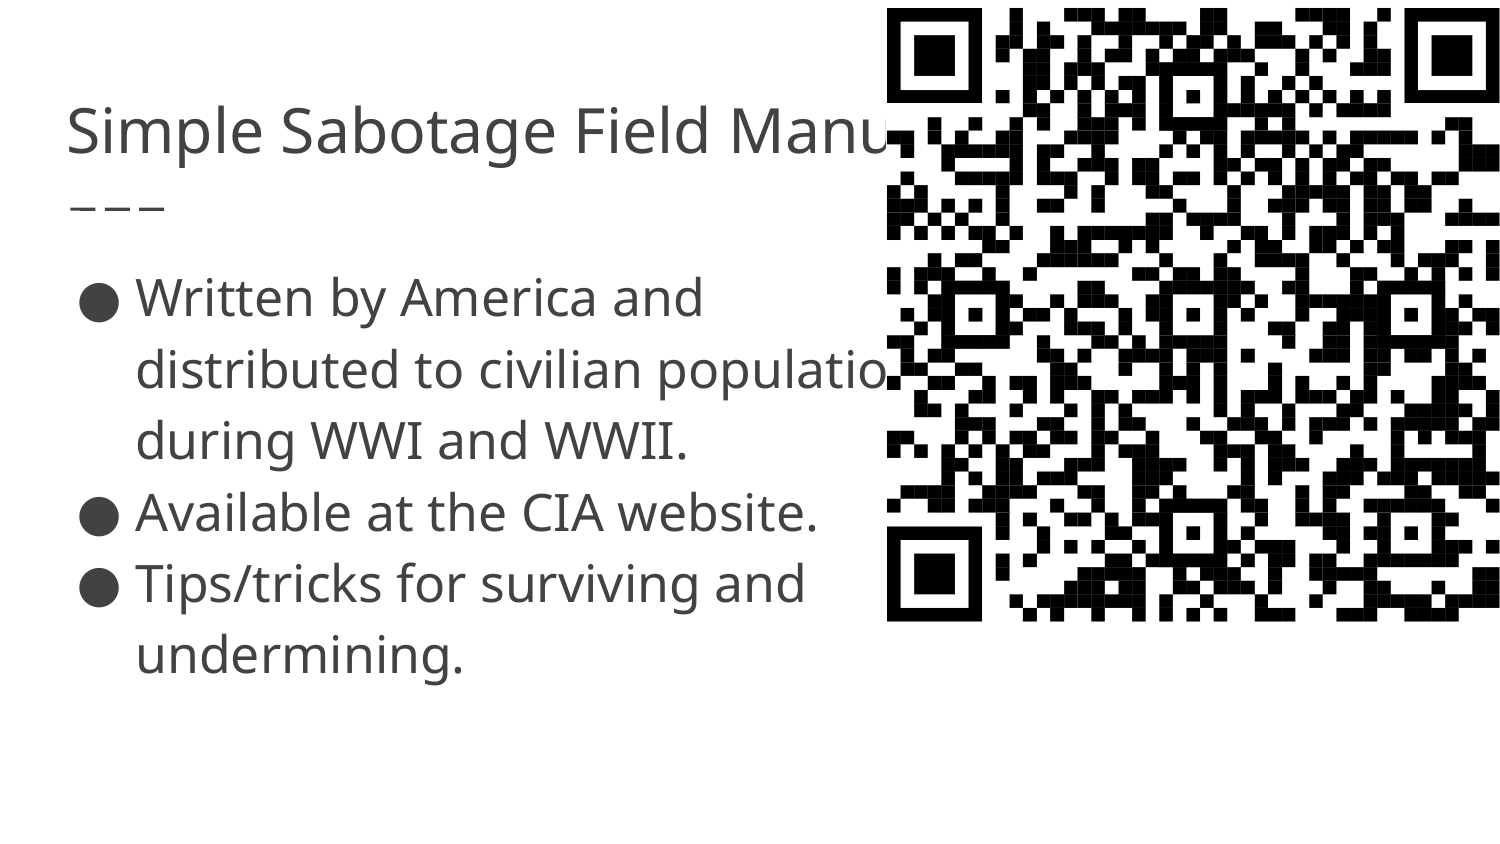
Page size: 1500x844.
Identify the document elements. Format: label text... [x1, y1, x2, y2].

title Simple Sabotage Field Manual [51, 61, 886, 182]
list Written by America and distributed to civilian populations during WWI and WWII. Available at the CIA website. Tips/tricks for surviving and undermining. [51, 240, 964, 750]
picture [886, 7, 1500, 622]
